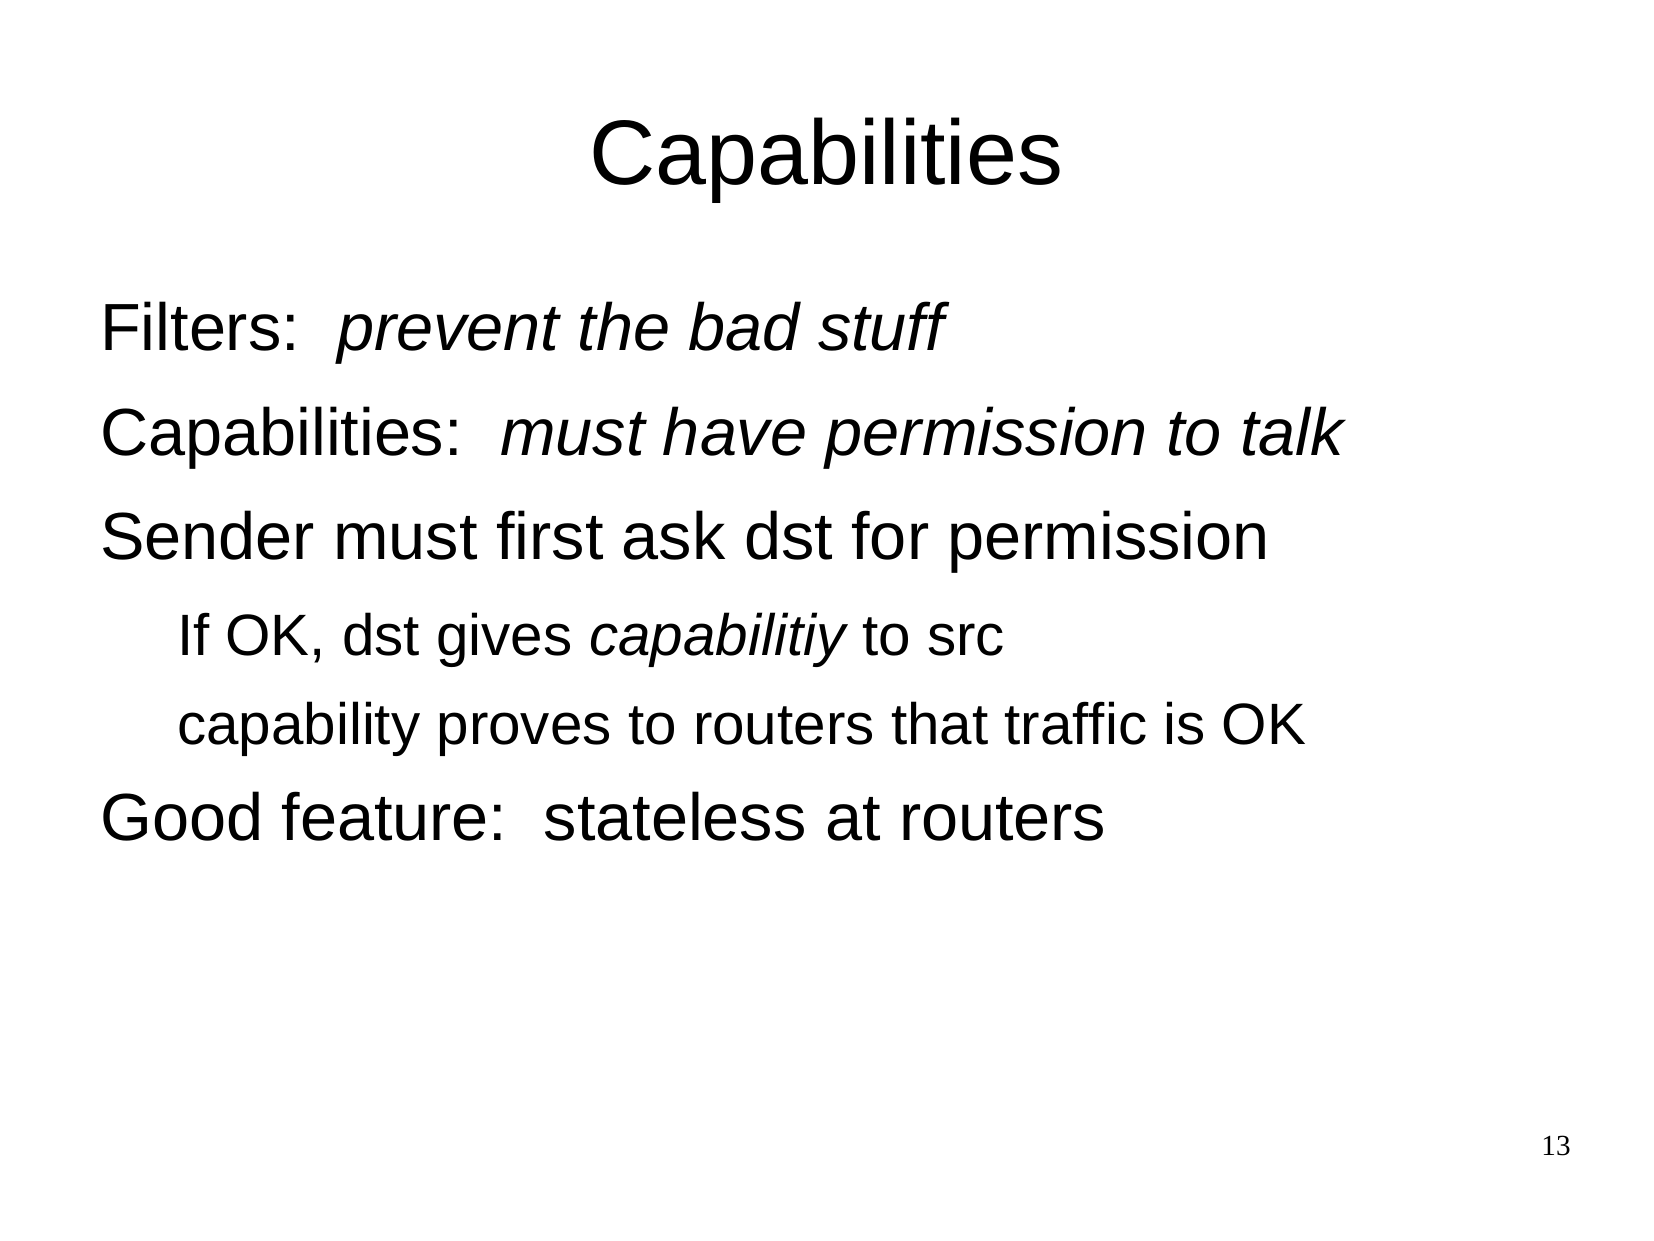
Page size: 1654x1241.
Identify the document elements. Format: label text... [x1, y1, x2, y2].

title Capabilities [82, 56, 1571, 250]
list Filters: prevent the bad stuff Capabilities: must have permission to talk Sender must first ask dst for permission If OK, dst gives capabilitiy to src capability proves to routers that traffic is OK Good feature: stateless at routers [82, 290, 1571, 1094]
